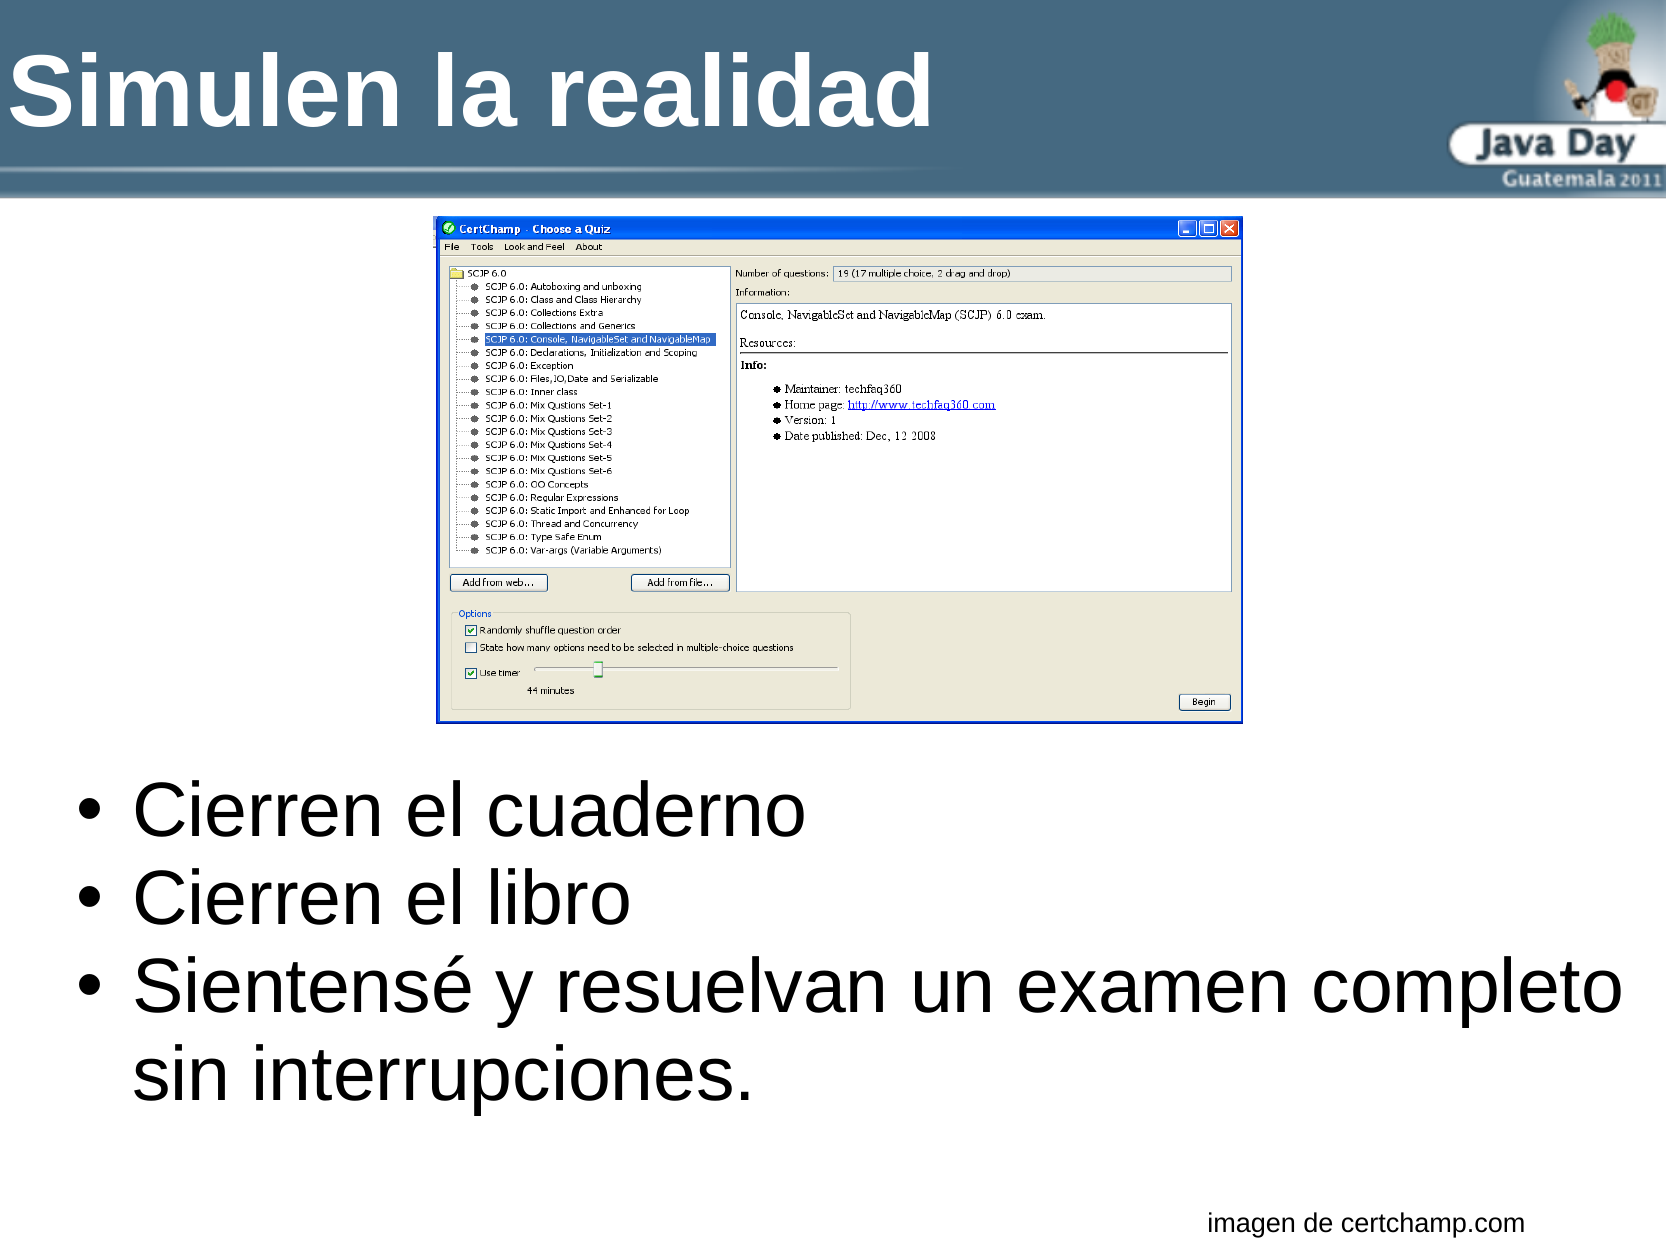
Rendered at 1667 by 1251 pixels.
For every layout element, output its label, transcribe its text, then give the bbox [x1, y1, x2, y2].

text_box imagen de certchamp.com [1207, 1208, 1585, 1240]
text_box Simulen la realidad [7, 33, 1502, 151]
text_box Cierren el cuaderno Cierren el libro Sientensé y resuelvan un examen completo sin interrupciones. [57, 766, 1638, 1118]
picture [433, 216, 1243, 727]
picture [0, 0, 1666, 200]
